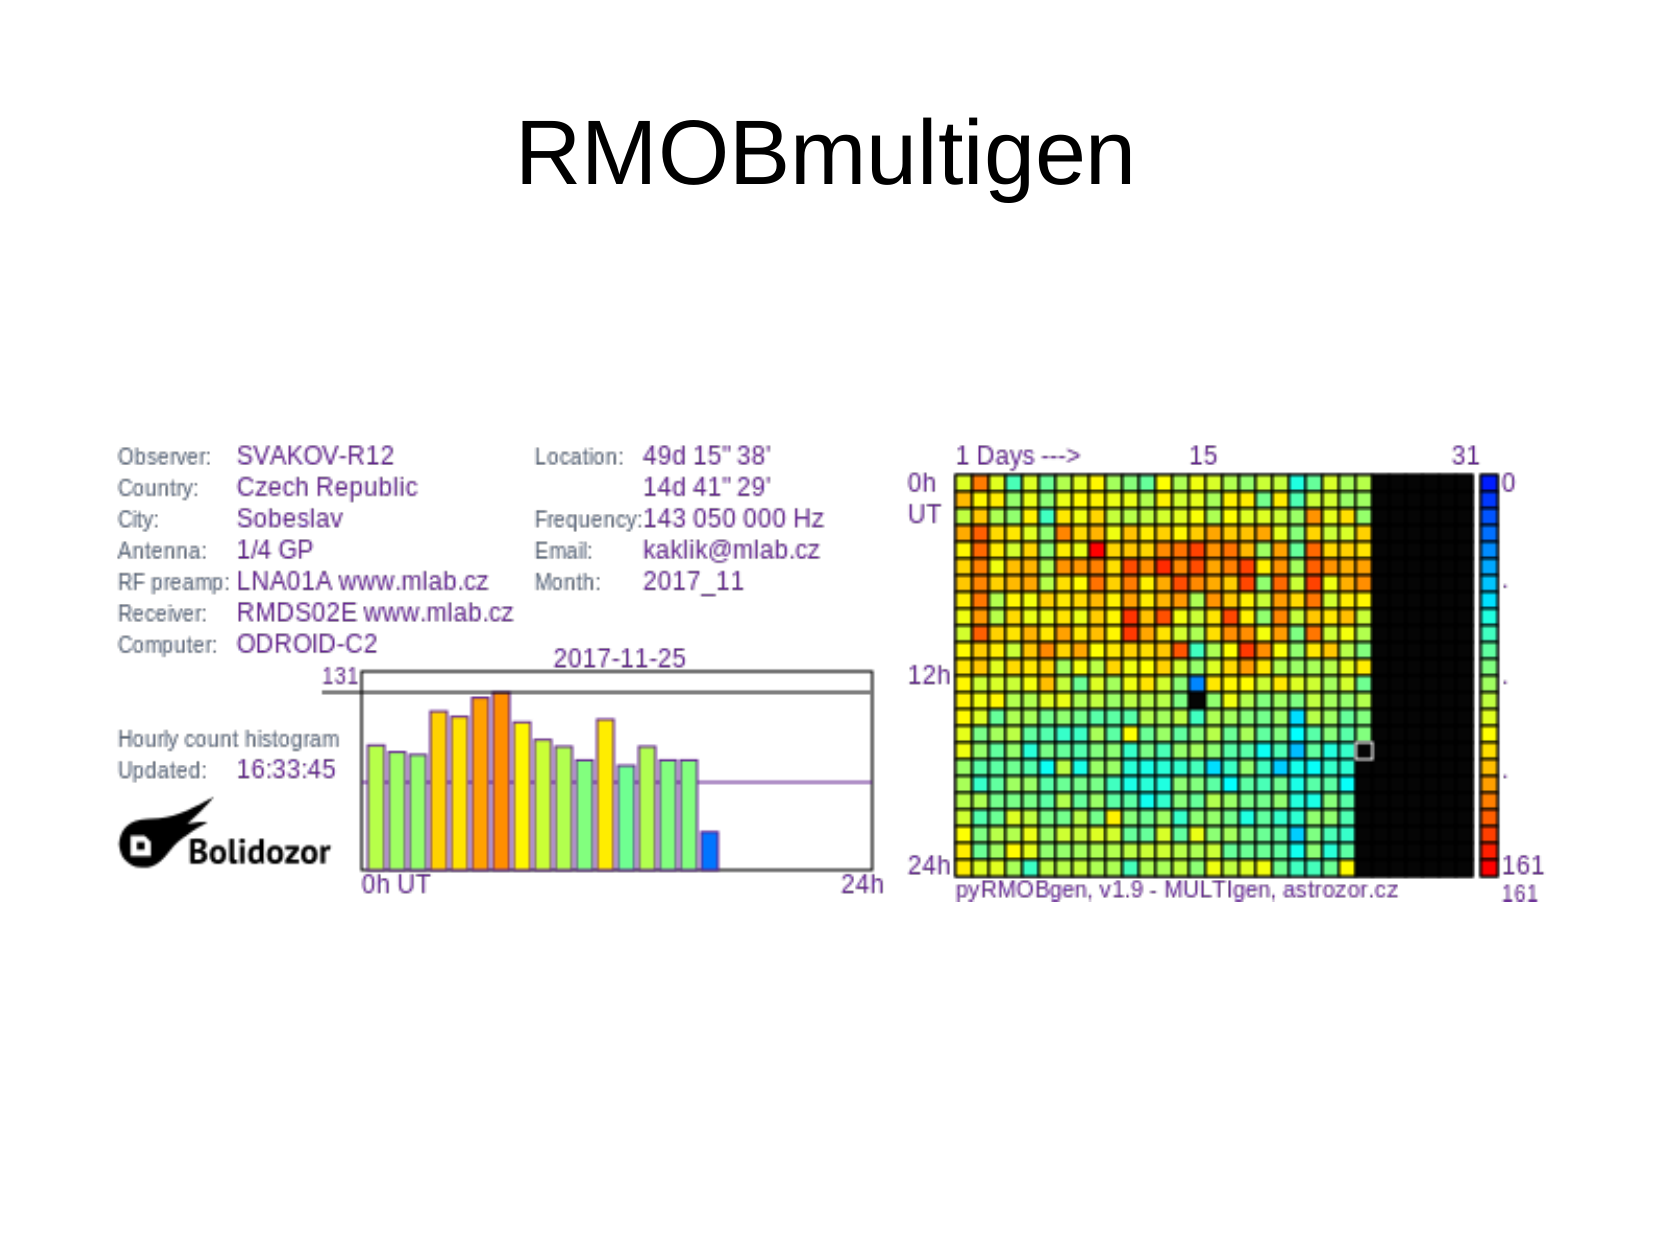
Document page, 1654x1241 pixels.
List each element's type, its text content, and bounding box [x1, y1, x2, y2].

title RMOBmultigen [82, 49, 1571, 257]
picture [112, 442, 1571, 902]
